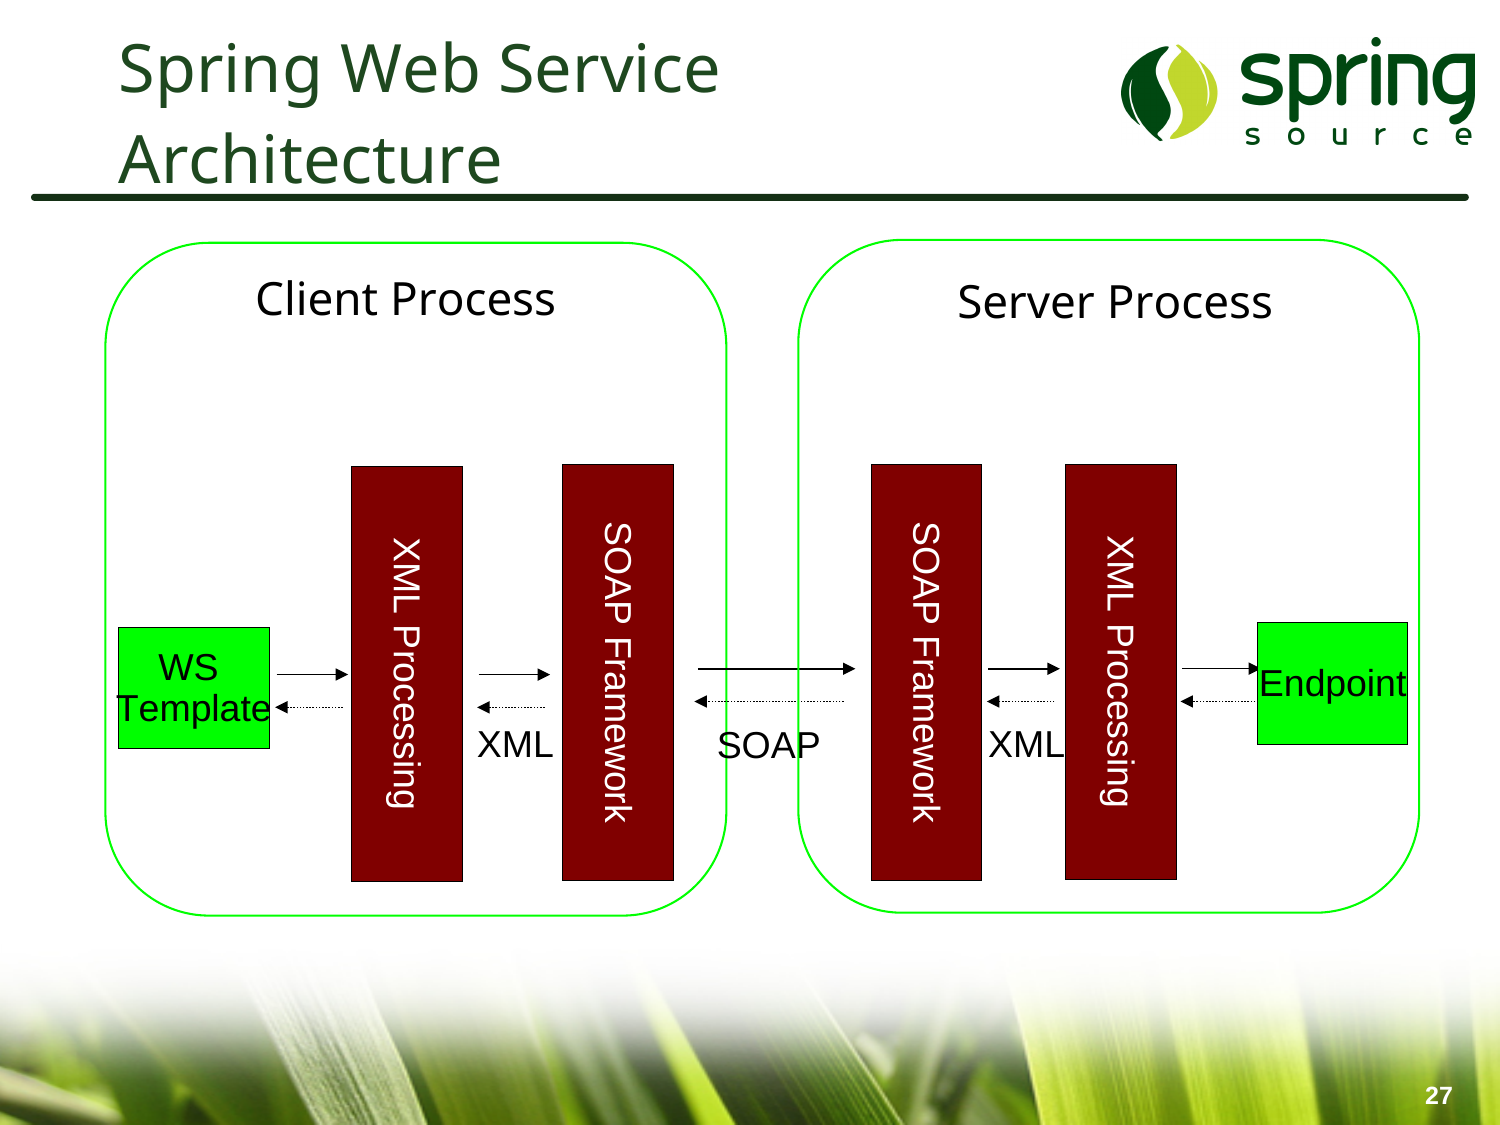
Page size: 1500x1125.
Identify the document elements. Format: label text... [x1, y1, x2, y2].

picture [0, 944, 1500, 1125]
text_box Server Process [898, 262, 1333, 334]
text_box SOAP [800, 717, 845, 805]
text_box WS Template [118, 627, 270, 749]
text_box SOAP Framework [871, 464, 982, 881]
text_box XML [462, 715, 576, 774]
title Spring Web Service Architecture [103, 13, 1136, 191]
picture [1136, 37, 1475, 145]
text_box SOAP [702, 717, 797, 805]
text_box XML Processing [1065, 464, 1177, 880]
text_box XML Processing [351, 466, 463, 882]
text_box Endpoint [1257, 622, 1408, 745]
text_box Client Process [188, 259, 624, 331]
text_box XML [982, 715, 1065, 774]
text_box SOAP Framework [562, 464, 674, 881]
